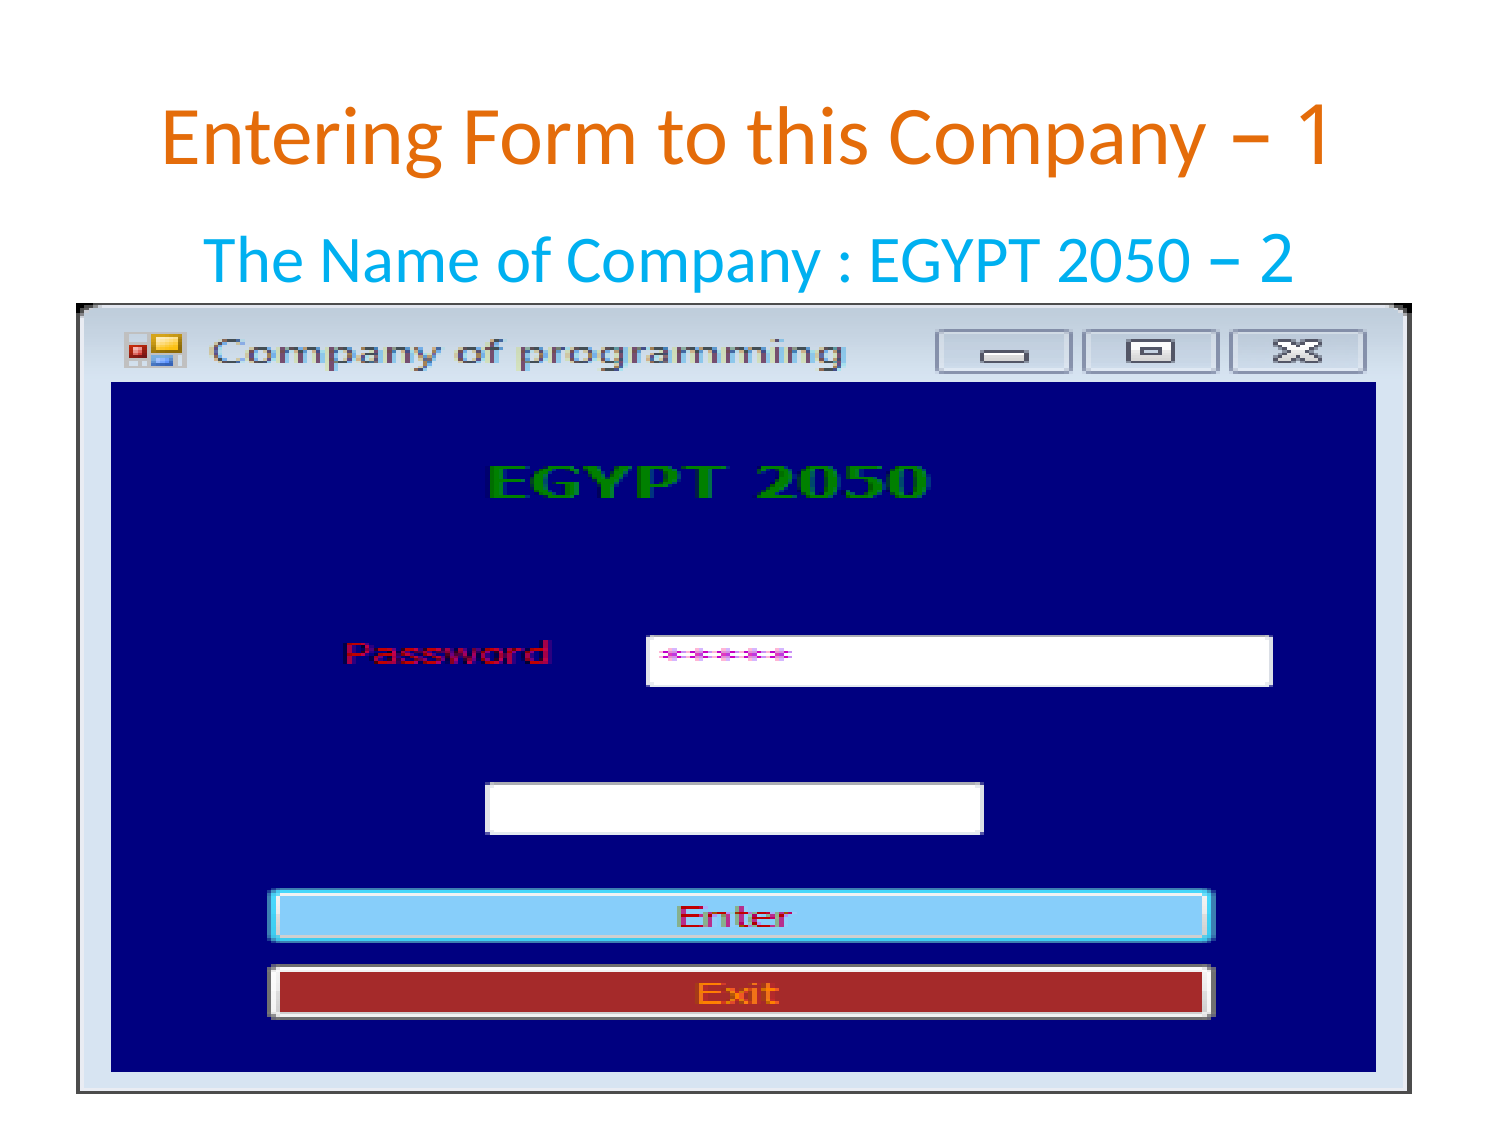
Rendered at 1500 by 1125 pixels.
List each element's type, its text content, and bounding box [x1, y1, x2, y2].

picture [76, 304, 1412, 1095]
subtitle 2 – The Name of Company : EGYPT 2050 [41, 208, 1459, 1071]
title 1 – Entering Form to this Company [112, 42, 1388, 208]
